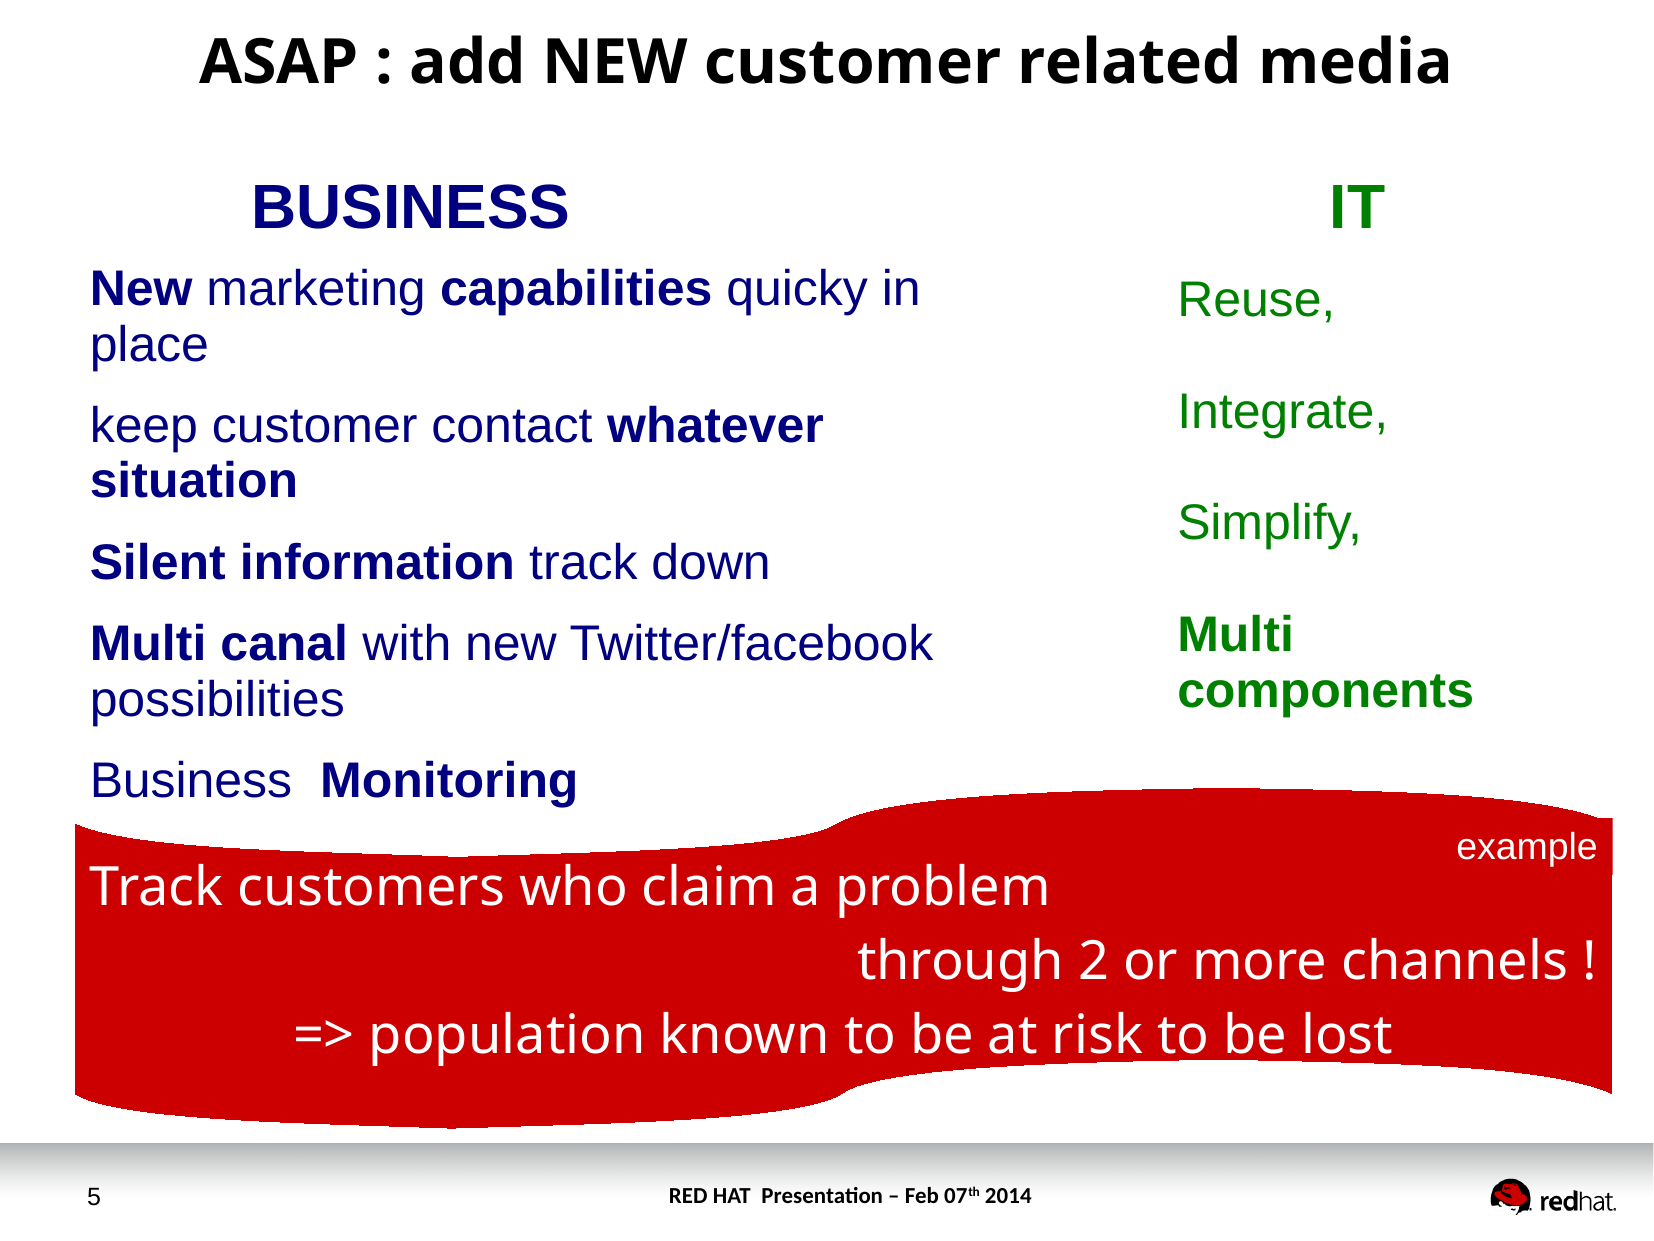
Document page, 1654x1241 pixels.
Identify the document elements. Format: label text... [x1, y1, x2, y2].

picture [0, 1143, 1654, 1241]
text_box example [1350, 818, 1613, 875]
title ASAP : add NEW customer related media BUSINESS IT [82, 19, 1571, 239]
text_box New marketing capabilities quicky in place keep customer contact whatever situation Silent information track down Multi canal with new Twitter/facebook possibilities Business Monitoring [75, 252, 1031, 826]
text_box Reuse, Integrate, Simplify, Multi components [1162, 264, 1613, 726]
text_box Track customers who claim a problem through 2 or more channels ! => population known to be at risk to be lost [74, 787, 1613, 1130]
